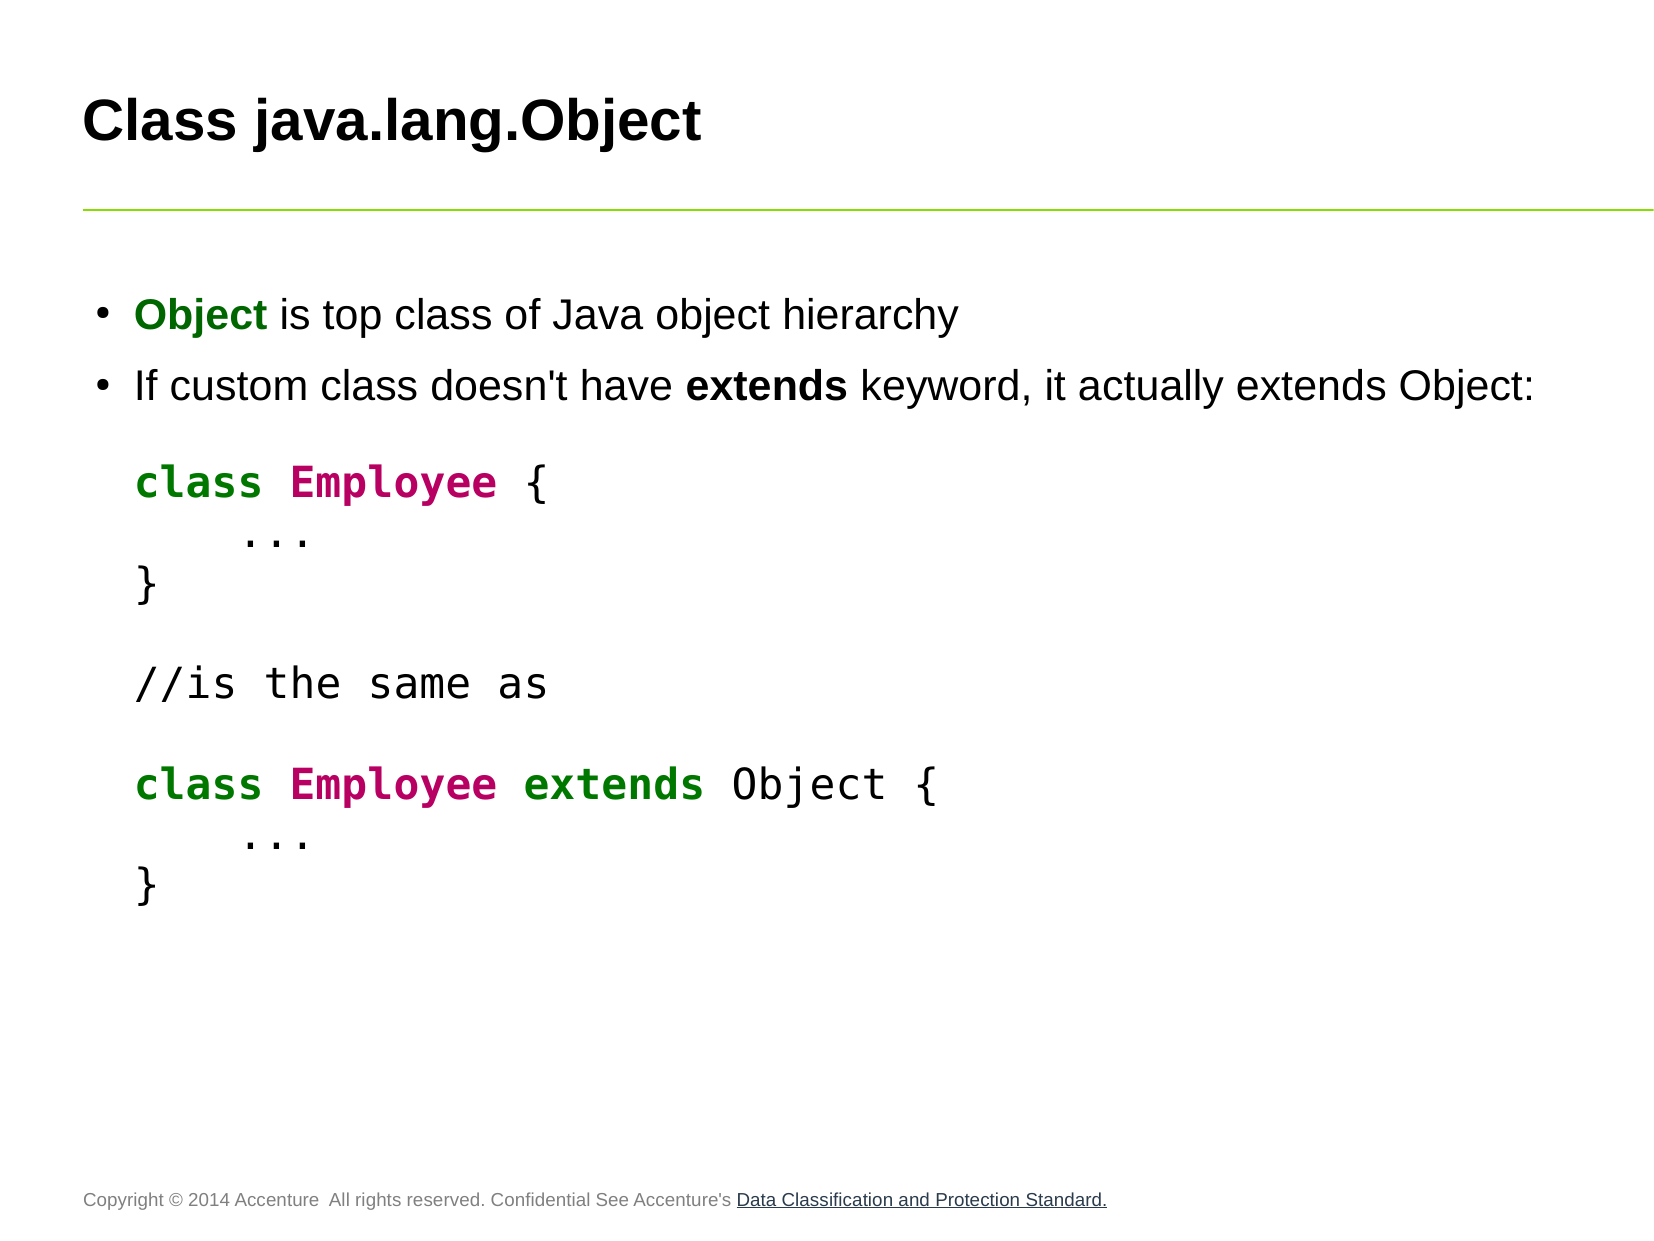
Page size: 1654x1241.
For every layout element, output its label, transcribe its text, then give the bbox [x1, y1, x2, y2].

list Object is top class of Java object hierarchy If custom class doesn't have extends keyword, it actually extends Object: class Employee { ... } //is the same as class Employee extends Object { ... } [82, 290, 1538, 1010]
title Class java.lang.Object [82, 39, 1571, 267]
